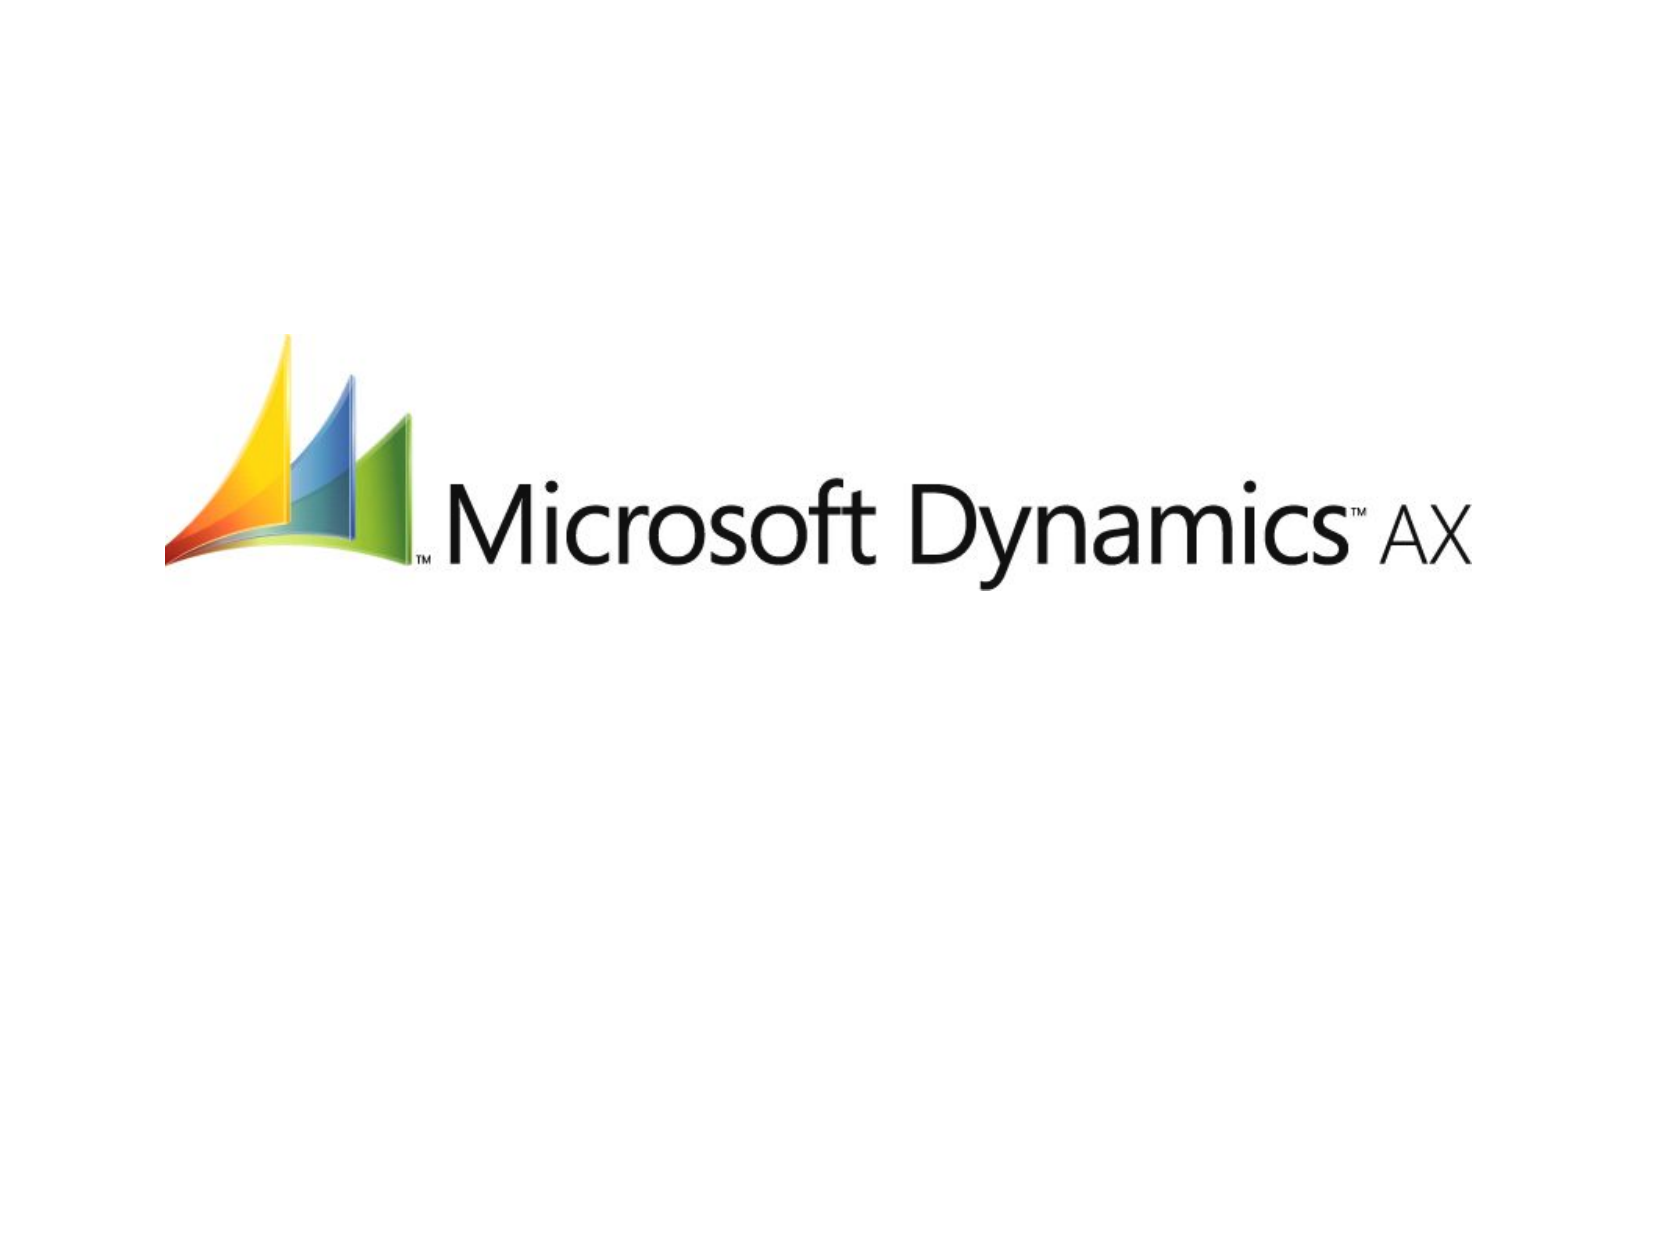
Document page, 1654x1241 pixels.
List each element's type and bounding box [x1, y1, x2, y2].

picture [165, 334, 1472, 591]
